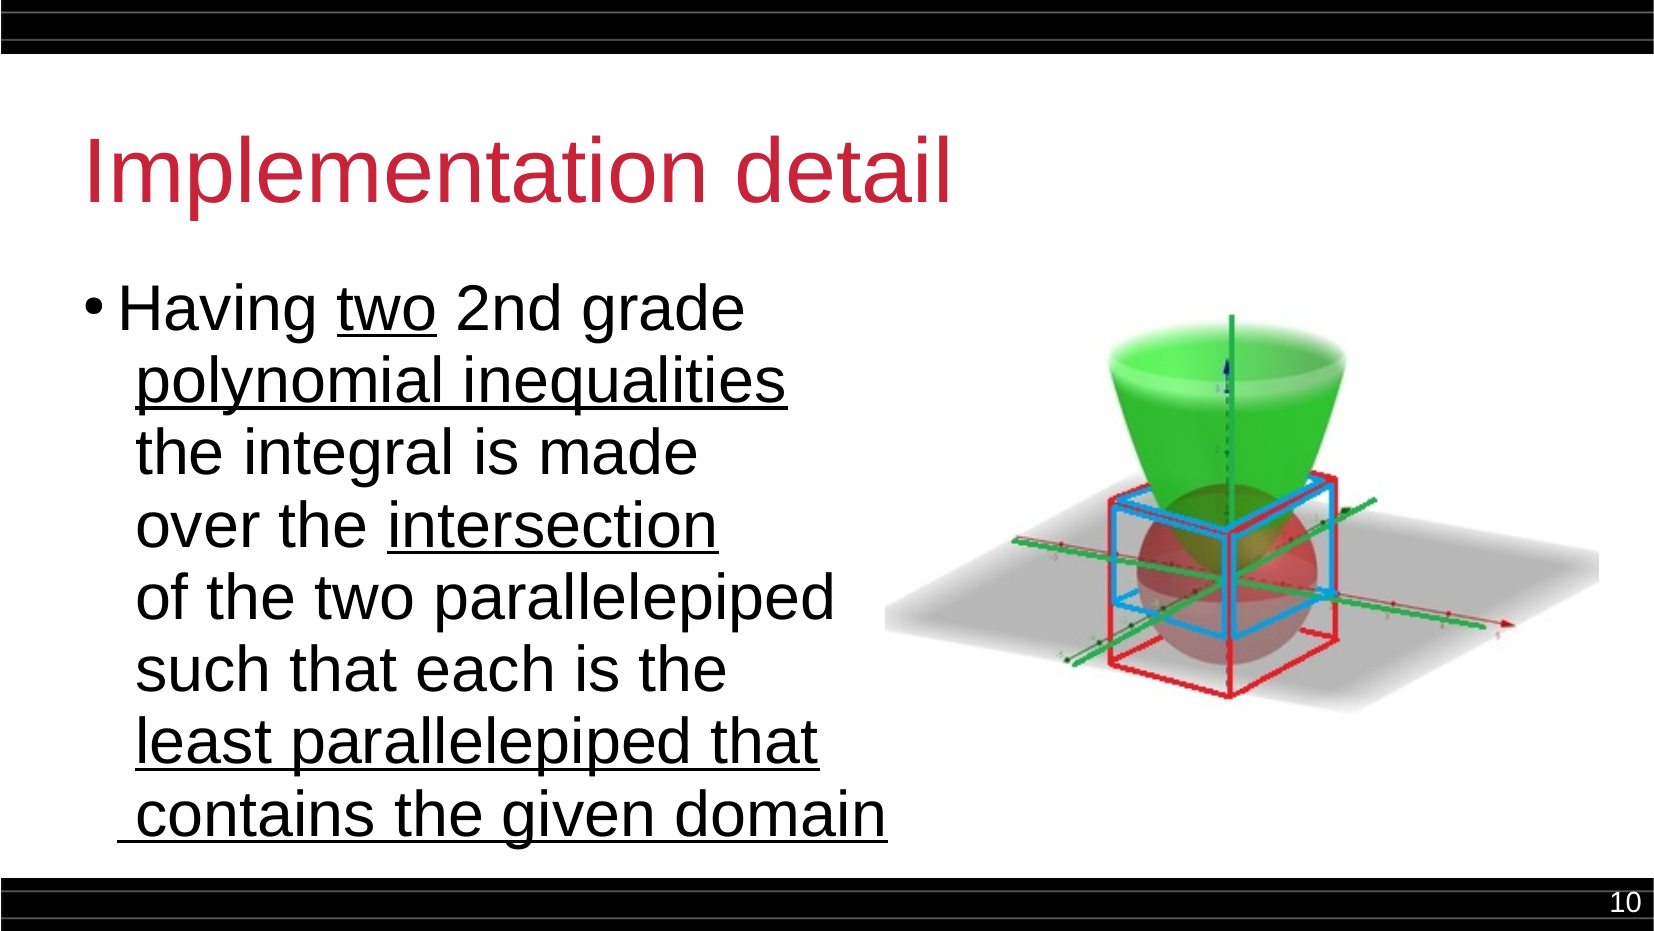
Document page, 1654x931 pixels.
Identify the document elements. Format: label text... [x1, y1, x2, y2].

list Having two 2nd grade polynomial inequalities the integral is made over the intersection of the two parallelepiped such that each is the least parallelepiped that contains the given domain [82, 271, 1571, 851]
picture [885, 308, 1599, 721]
picture [1, 878, 1654, 931]
picture [1, 0, 1654, 54]
title Implementation detail [82, 92, 1571, 249]
